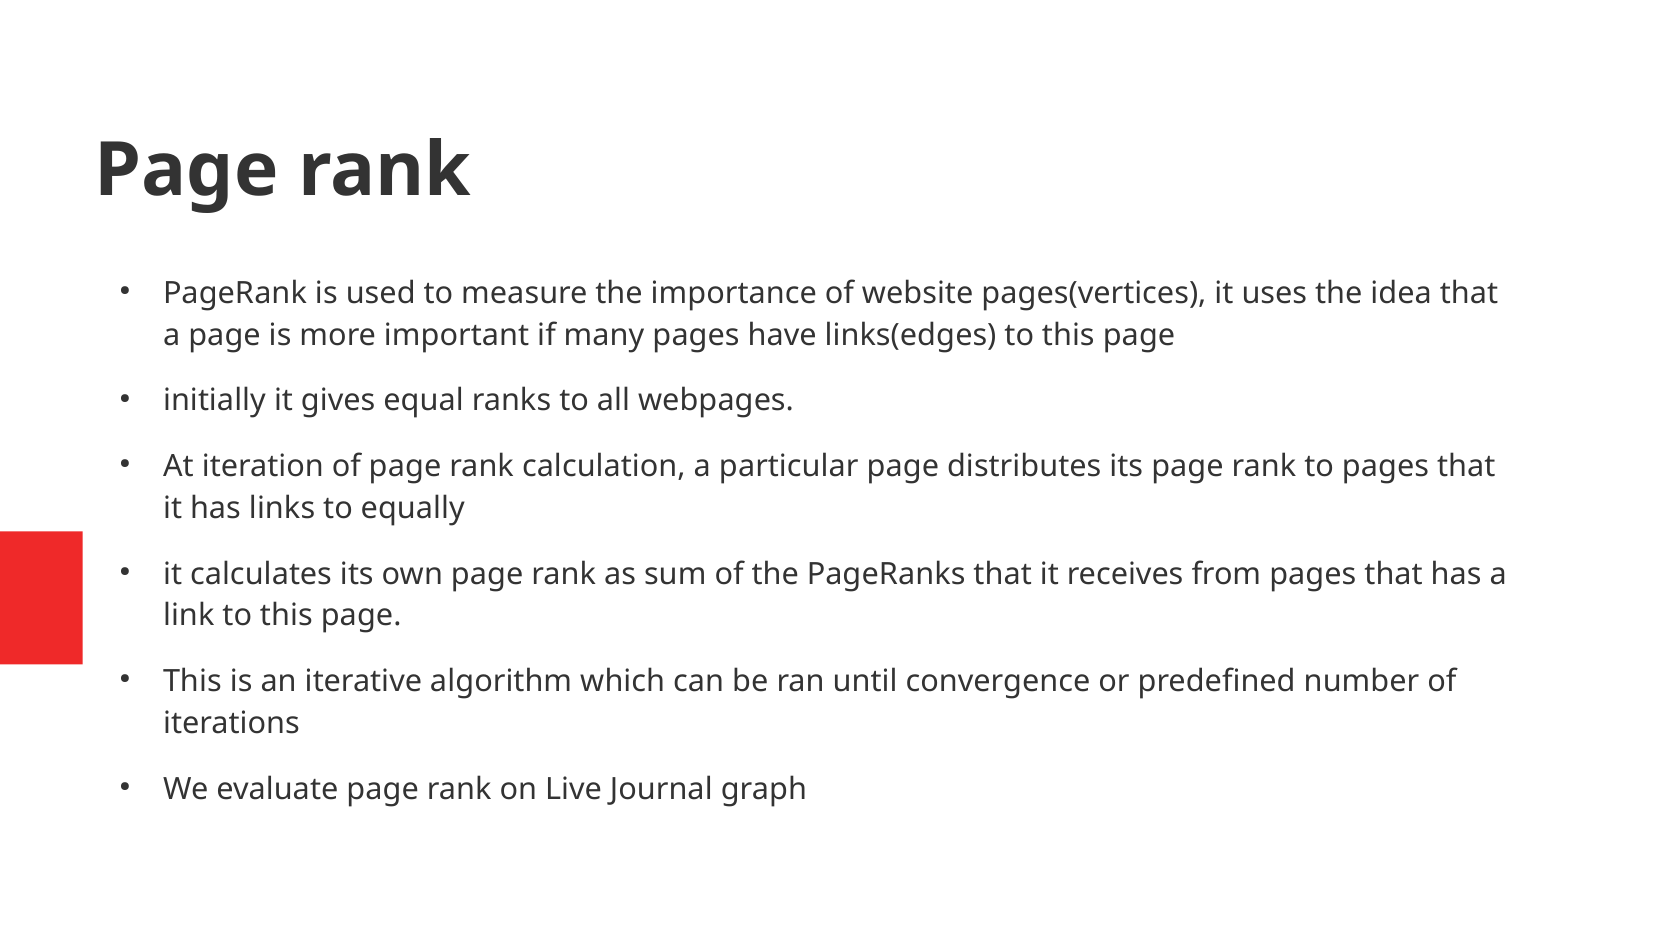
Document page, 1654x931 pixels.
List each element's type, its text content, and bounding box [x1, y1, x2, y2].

list PageRank is used to measure the importance of website pages(vertices), it uses the idea that a page is more important if many pages have links(edges) to this page initially it gives equal ranks to all webpages. At iteration of page rank calculation, a particular page distributes its page rank to pages that it has links to equally it calculates its own page rank as sum of the PageRanks that it receives from pages that has a link to this page. This is an iterative algorithm which can be ran until convergence or predefined number of iterations We evaluate page rank on Live Journal graph [105, 270, 1511, 811]
title Page rank [94, 77, 1501, 256]
